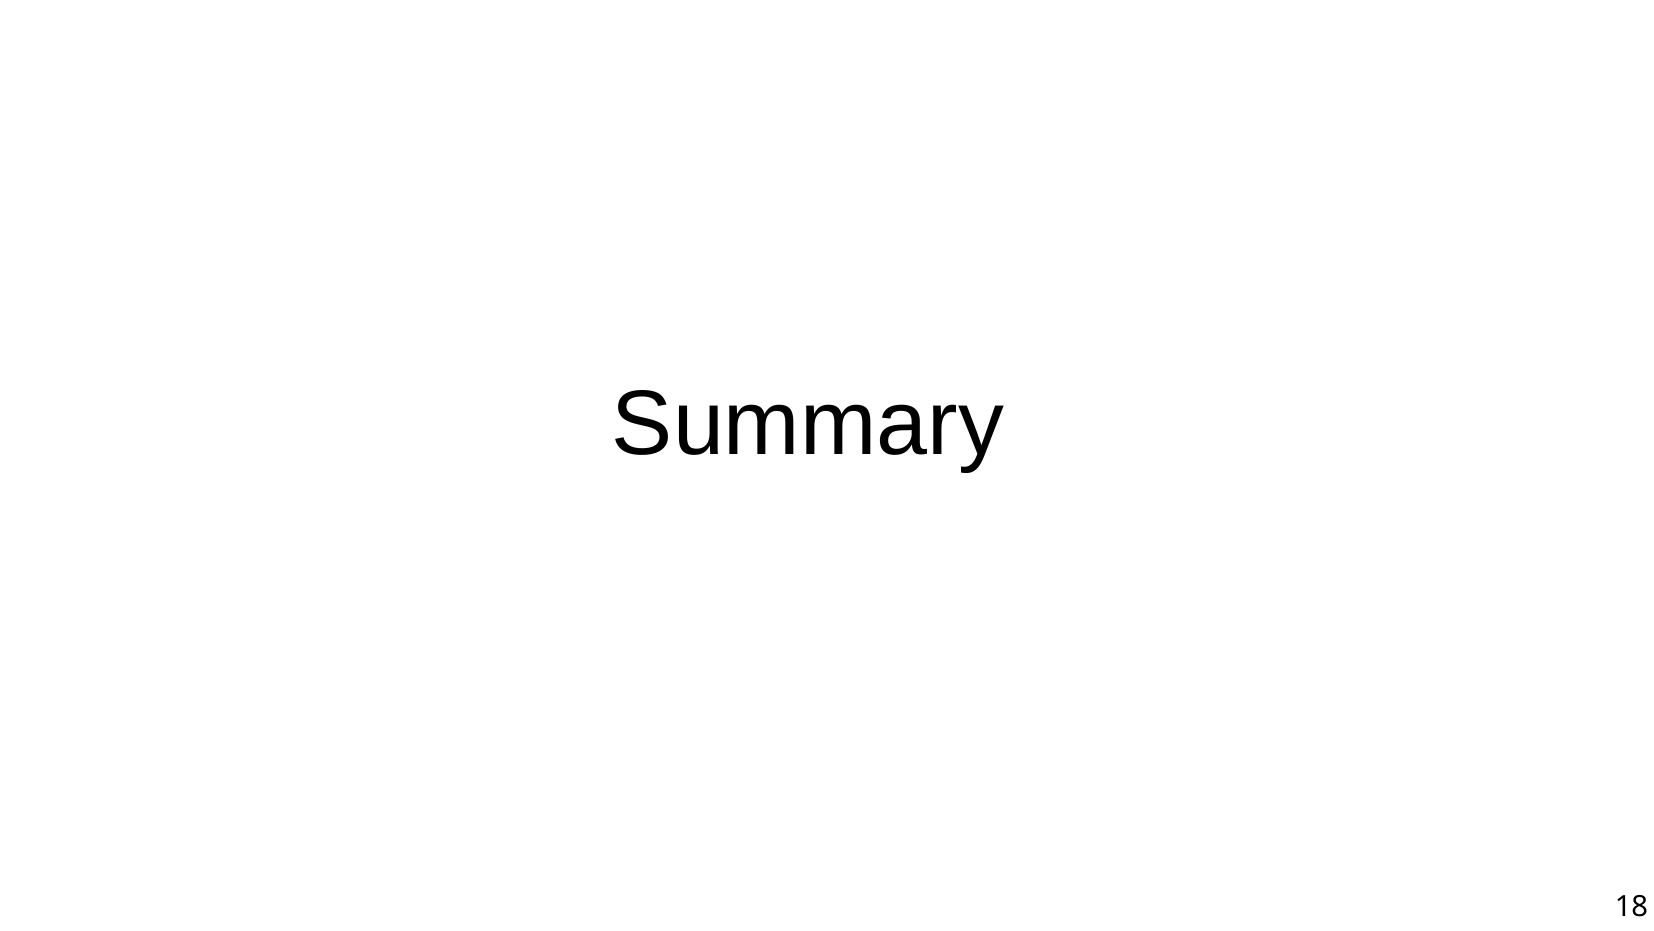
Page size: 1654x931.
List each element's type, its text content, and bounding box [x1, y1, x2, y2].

title Summary [64, 345, 1553, 501]
